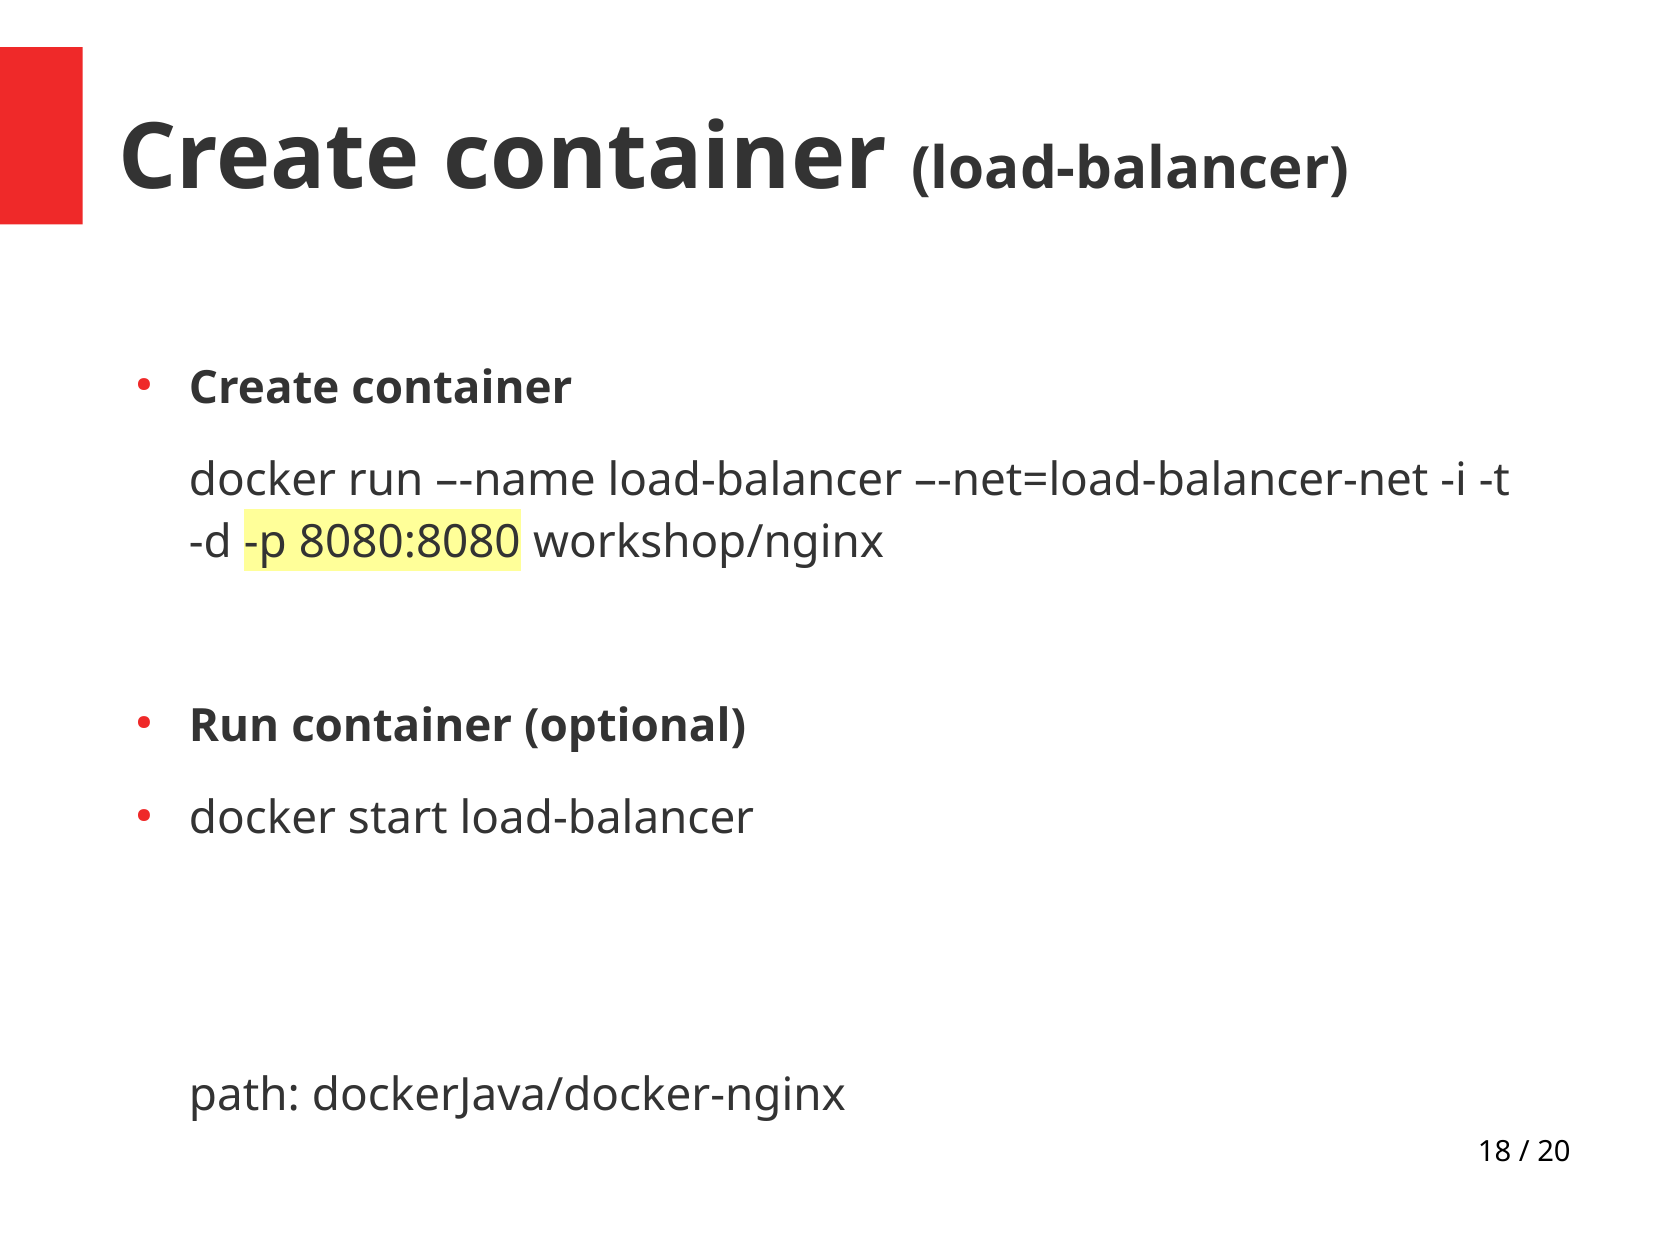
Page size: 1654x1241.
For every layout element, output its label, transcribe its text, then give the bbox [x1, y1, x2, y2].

title Create container (load-balancer) [118, 49, 1571, 257]
list Create container docker run –-name load-balancer –-net=load-balancer-net -i -t -d -p 8080:8080 workshop/nginx Run container (optional) docker start load-balancer path: dockerJava/docker-nginx [118, 354, 1536, 1074]
